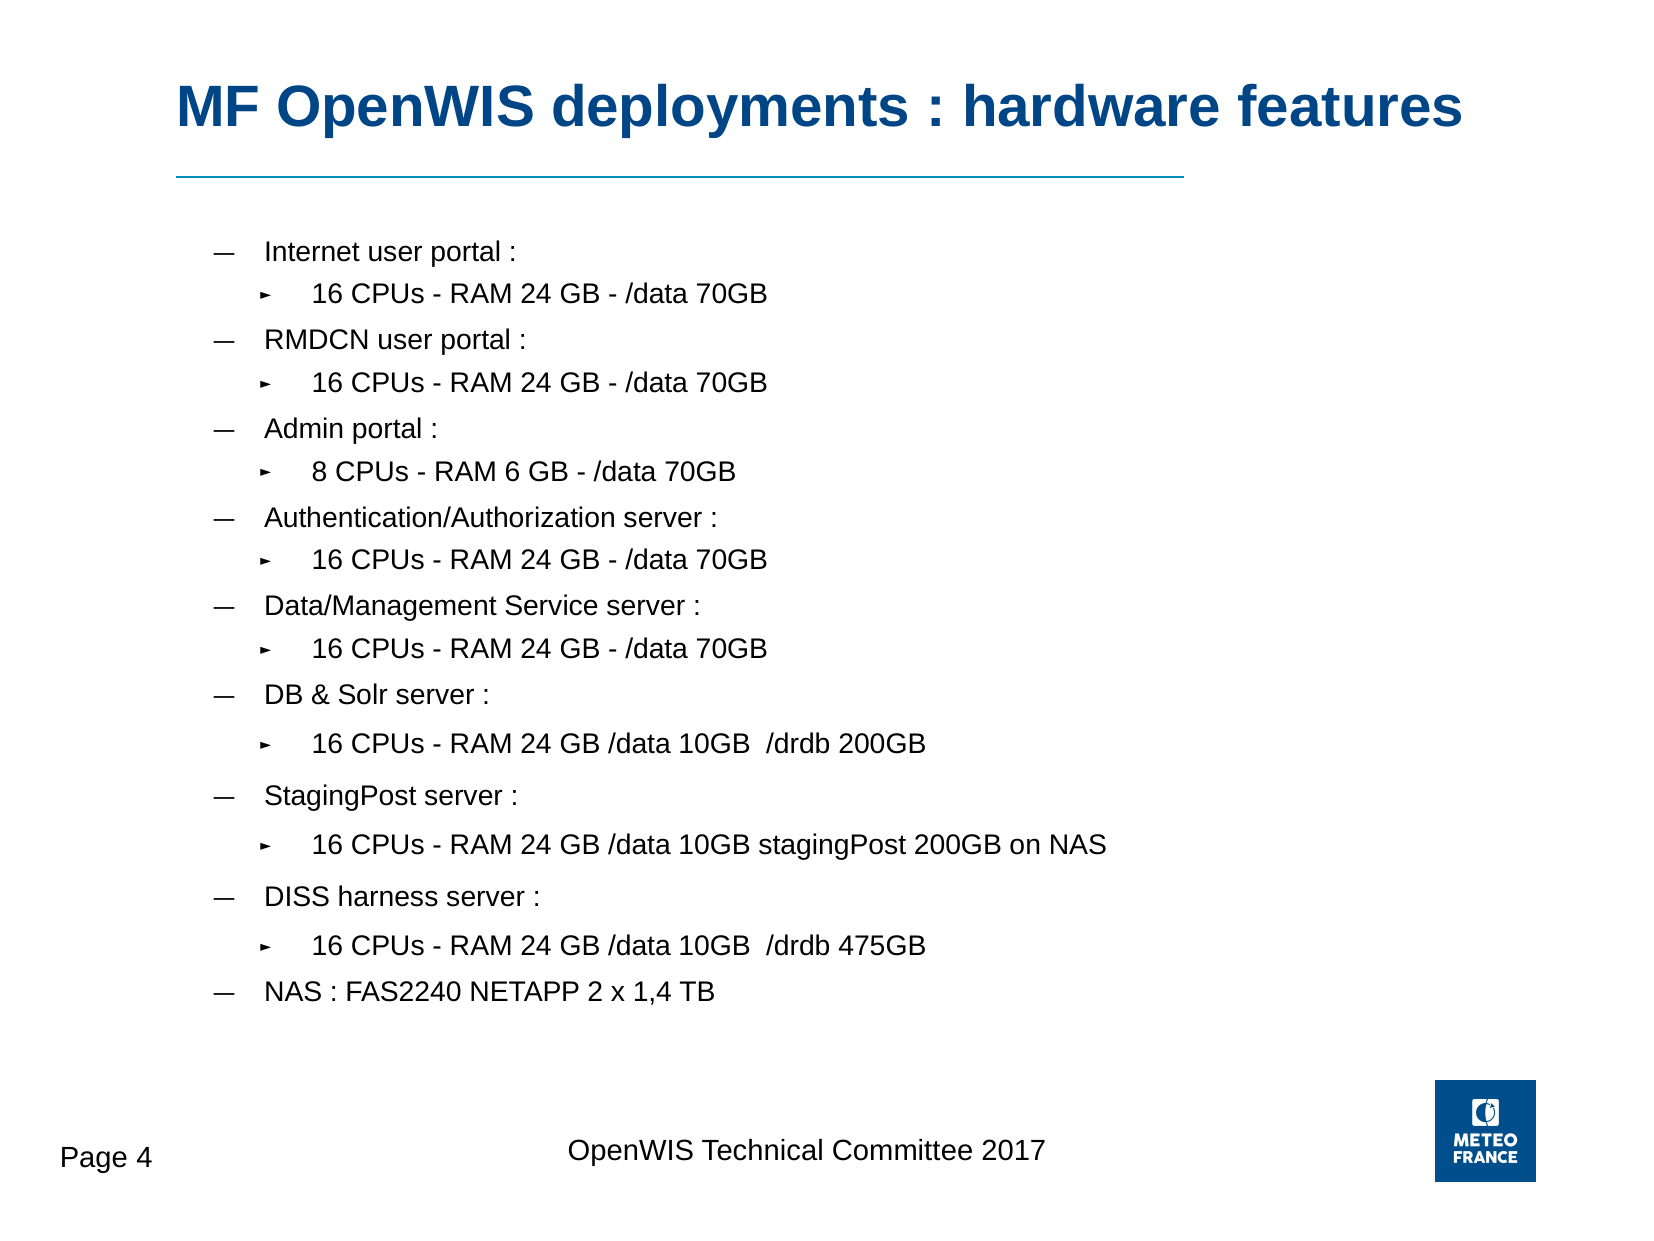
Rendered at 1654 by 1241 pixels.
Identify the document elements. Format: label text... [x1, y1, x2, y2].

picture [1435, 1080, 1536, 1182]
list Internet user portal : 16 CPUs - RAM 24 GB - /data 70GB RMDCN user portal : 16 CPUs - RAM 24 GB - /data 70GB Admin portal : 8 CPUs - RAM 6 GB - /data 70GB Authentication/Authorization server : 16 CPUs - RAM 24 GB - /data 70GB Data/Management Service server : 16 CPUs - RAM 24 GB - /data 70GB DB & Solr server : 16 CPUs - RAM 24 GB /data 10GB /drdb 200GB StagingPost server : 16 CPUs - RAM 24 GB /data 10GB stagingPost 200GB on NAS DISS harness server : 16 CPUs - RAM 24 GB /data 10GB /drdb 475GB NAS : FAS2240 NETAPP 2 x 1,4 TB [157, 235, 1571, 1010]
title MF OpenWIS deployments : hardware features [176, 8, 1609, 139]
